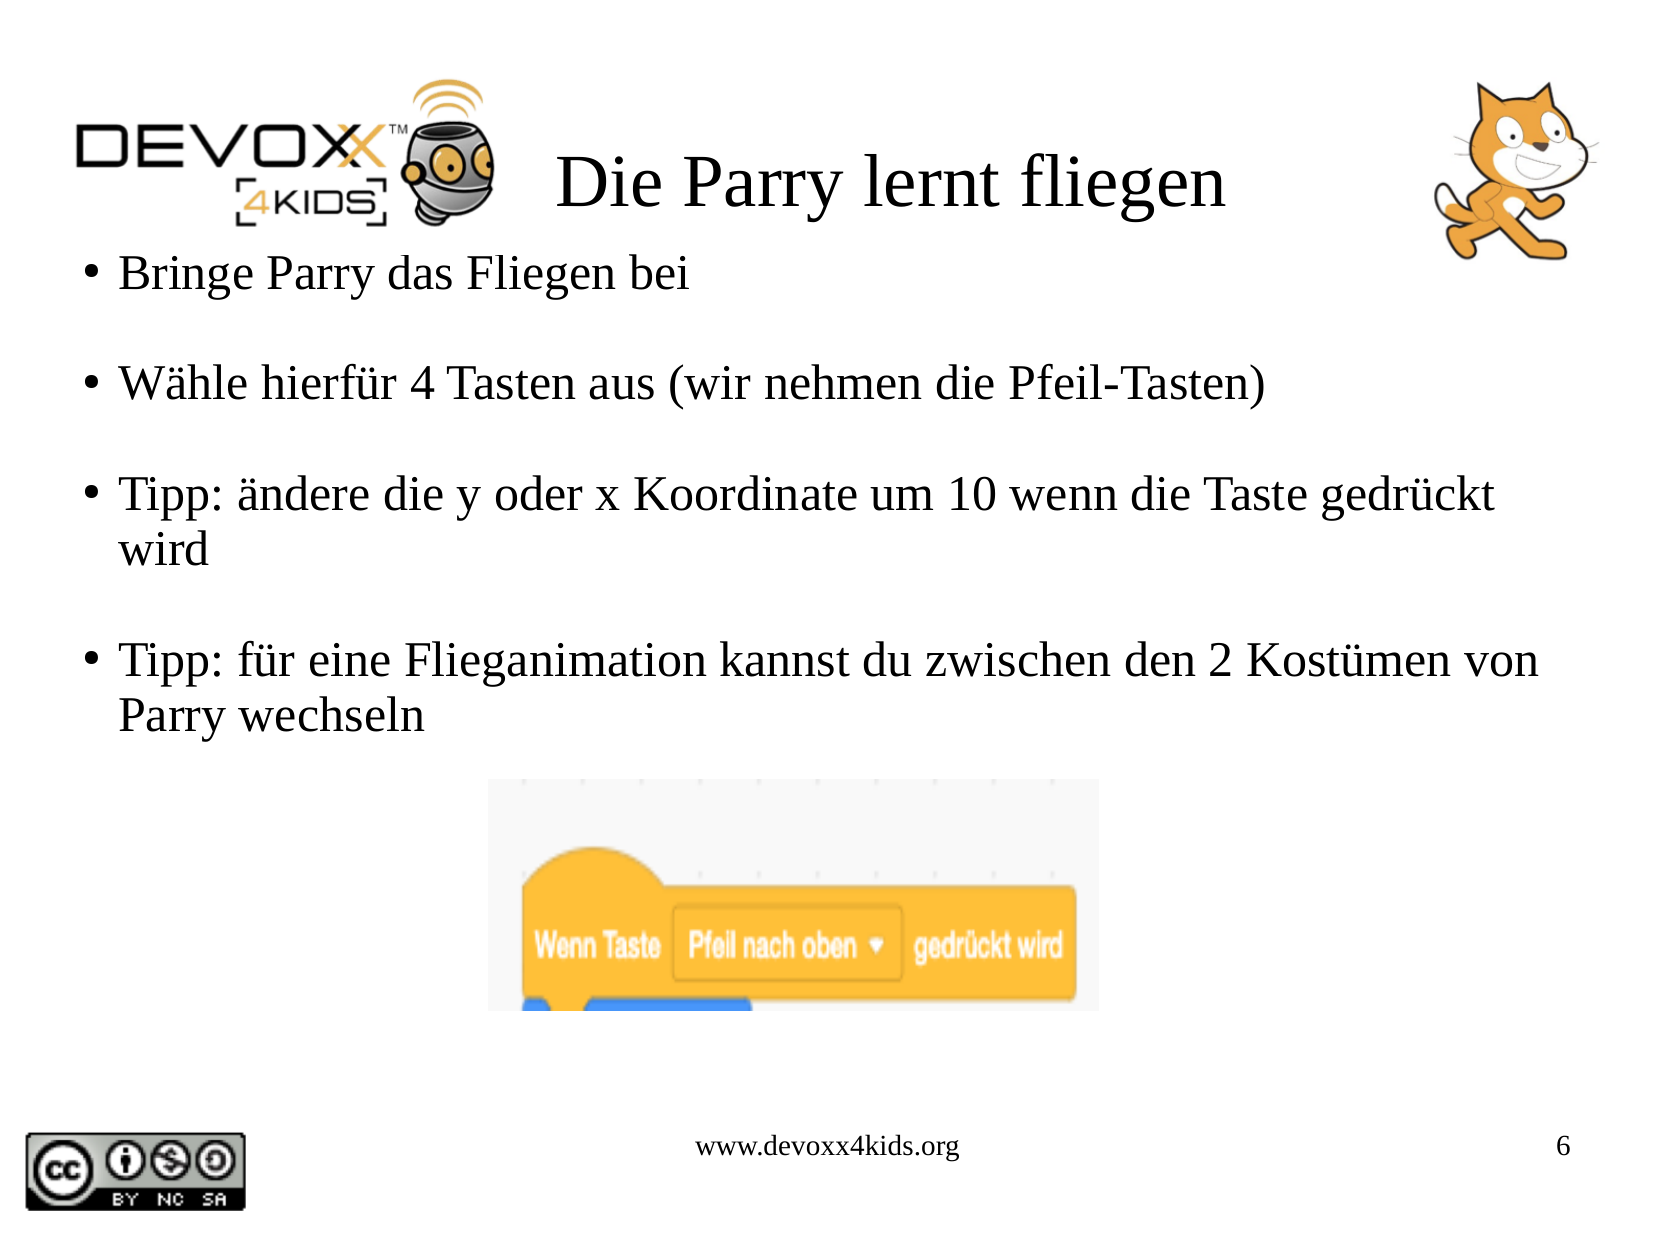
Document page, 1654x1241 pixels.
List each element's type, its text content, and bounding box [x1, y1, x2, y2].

picture [14, 1121, 249, 1212]
picture [1431, 54, 1607, 272]
picture [35, 58, 511, 255]
subtitle Bringe Parry das Fliegen bei Wähle hierfür 4 Tasten aus (wir nehmen die Pfeil-Tasten) Tipp: ändere die y oder x Koordinate um 10 wenn die Taste gedrückt wird Tipp: für eine Flieganimation kannst du zwischen den 2 Kostümen von Parry wechseln [82, 244, 1571, 743]
title Die Parry lernt fliegen [555, 78, 1347, 244]
picture [488, 779, 1099, 1011]
